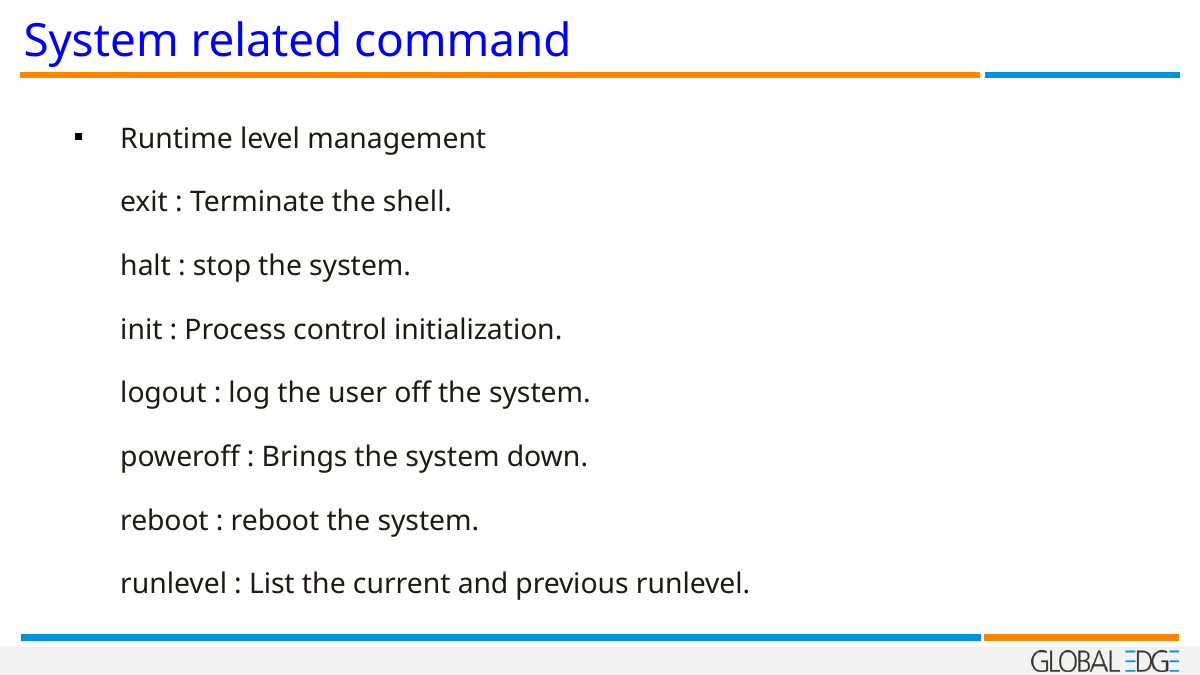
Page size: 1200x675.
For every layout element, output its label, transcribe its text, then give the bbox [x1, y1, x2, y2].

list Runtime level management exit : Terminate the shell. halt : stop the system. init : Process control initialization. logout : log the user off the system. poweroff : Brings the system down. reboot : reboot the system. runlevel : List the current and previous runlevel. [60, 118, 1140, 603]
title System related command [23, 11, 1099, 66]
picture [1031, 650, 1179, 672]
